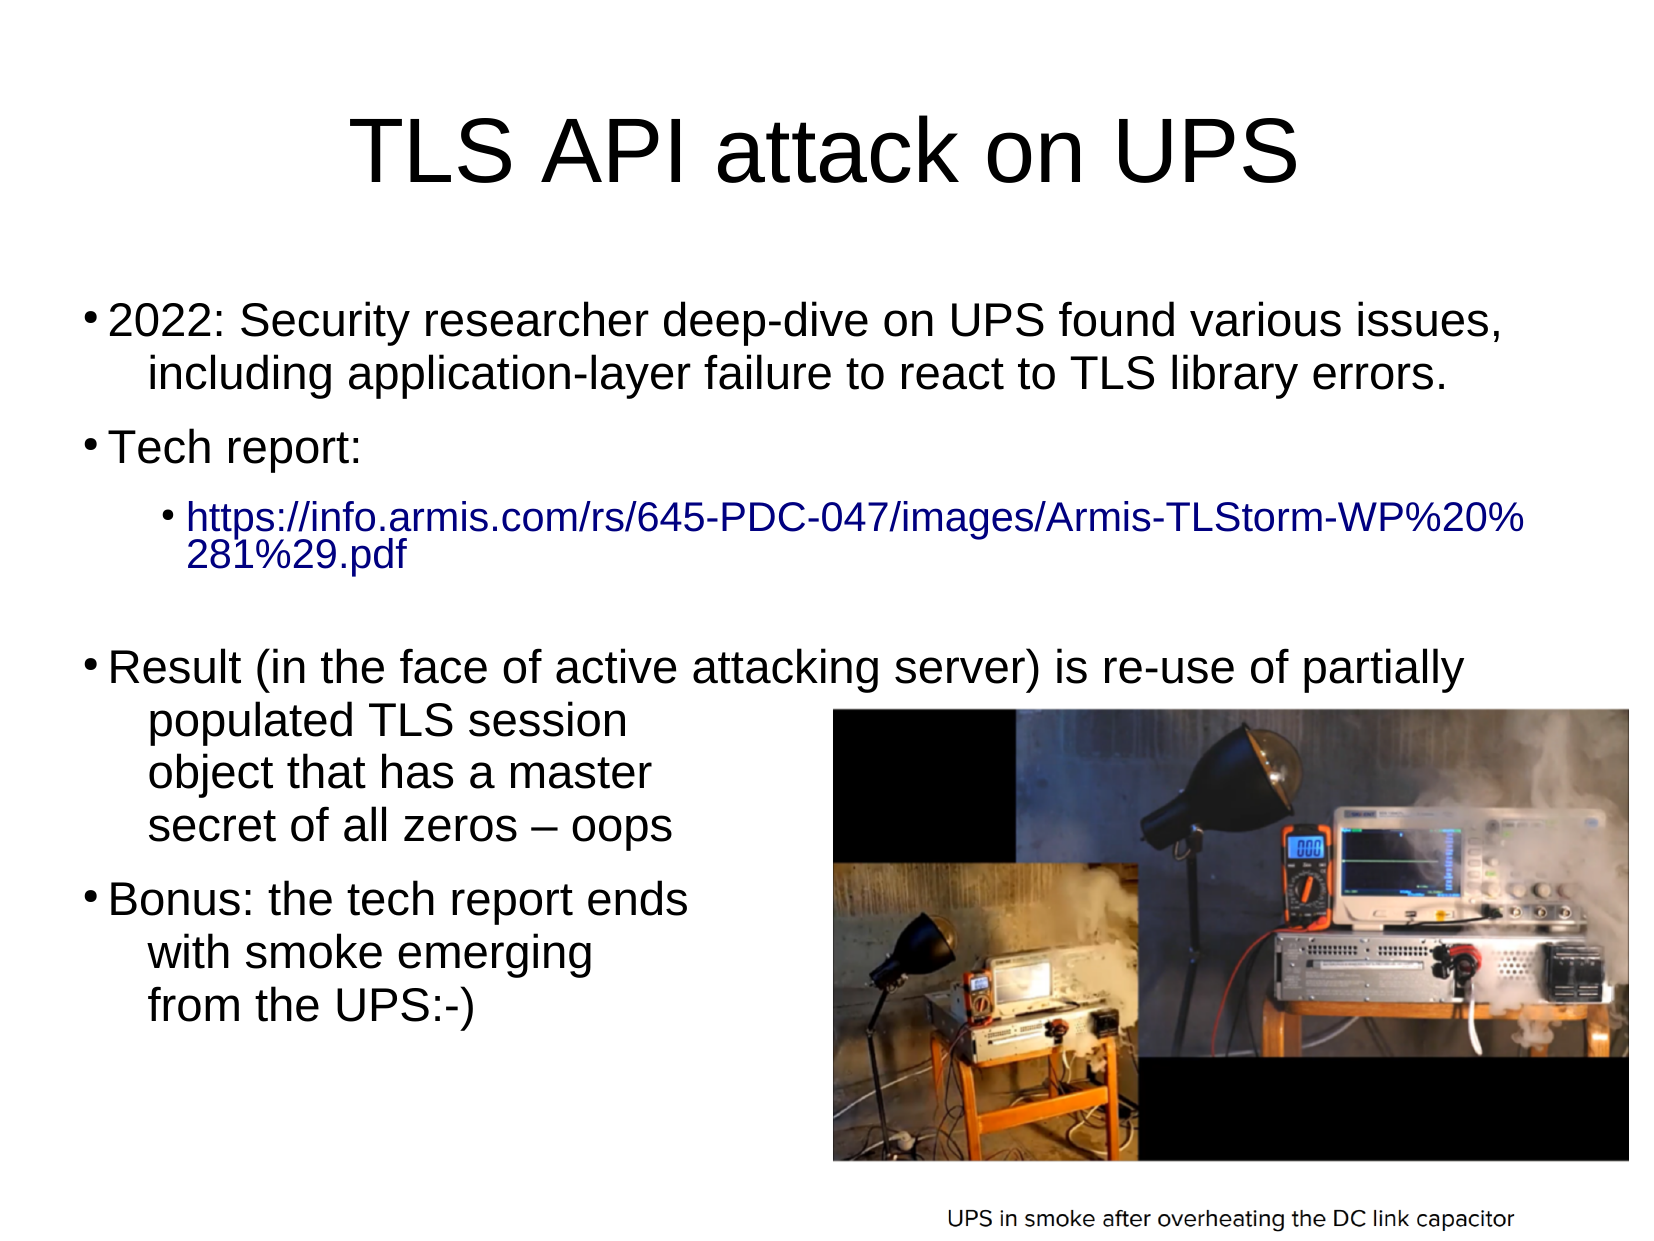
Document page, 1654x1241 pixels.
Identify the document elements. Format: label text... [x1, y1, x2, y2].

list 2022: Security researcher deep-dive on UPS found various issues, including application-layer failure to react to TLS library errors. Tech report: https://info.armis.com/rs/645-PDC-047/images/Armis-TLStorm-WP%20%281%29.pdf Result (in the face of active attacking server) is re-use of partially populated TLS session object that has a master secret of all zeros – oops Bonus: the tech report ends with smoke emerging from the UPS:-) [82, 290, 1535, 1007]
title TLS API attack on UPS [82, 49, 1568, 254]
picture [814, 693, 1642, 1241]
